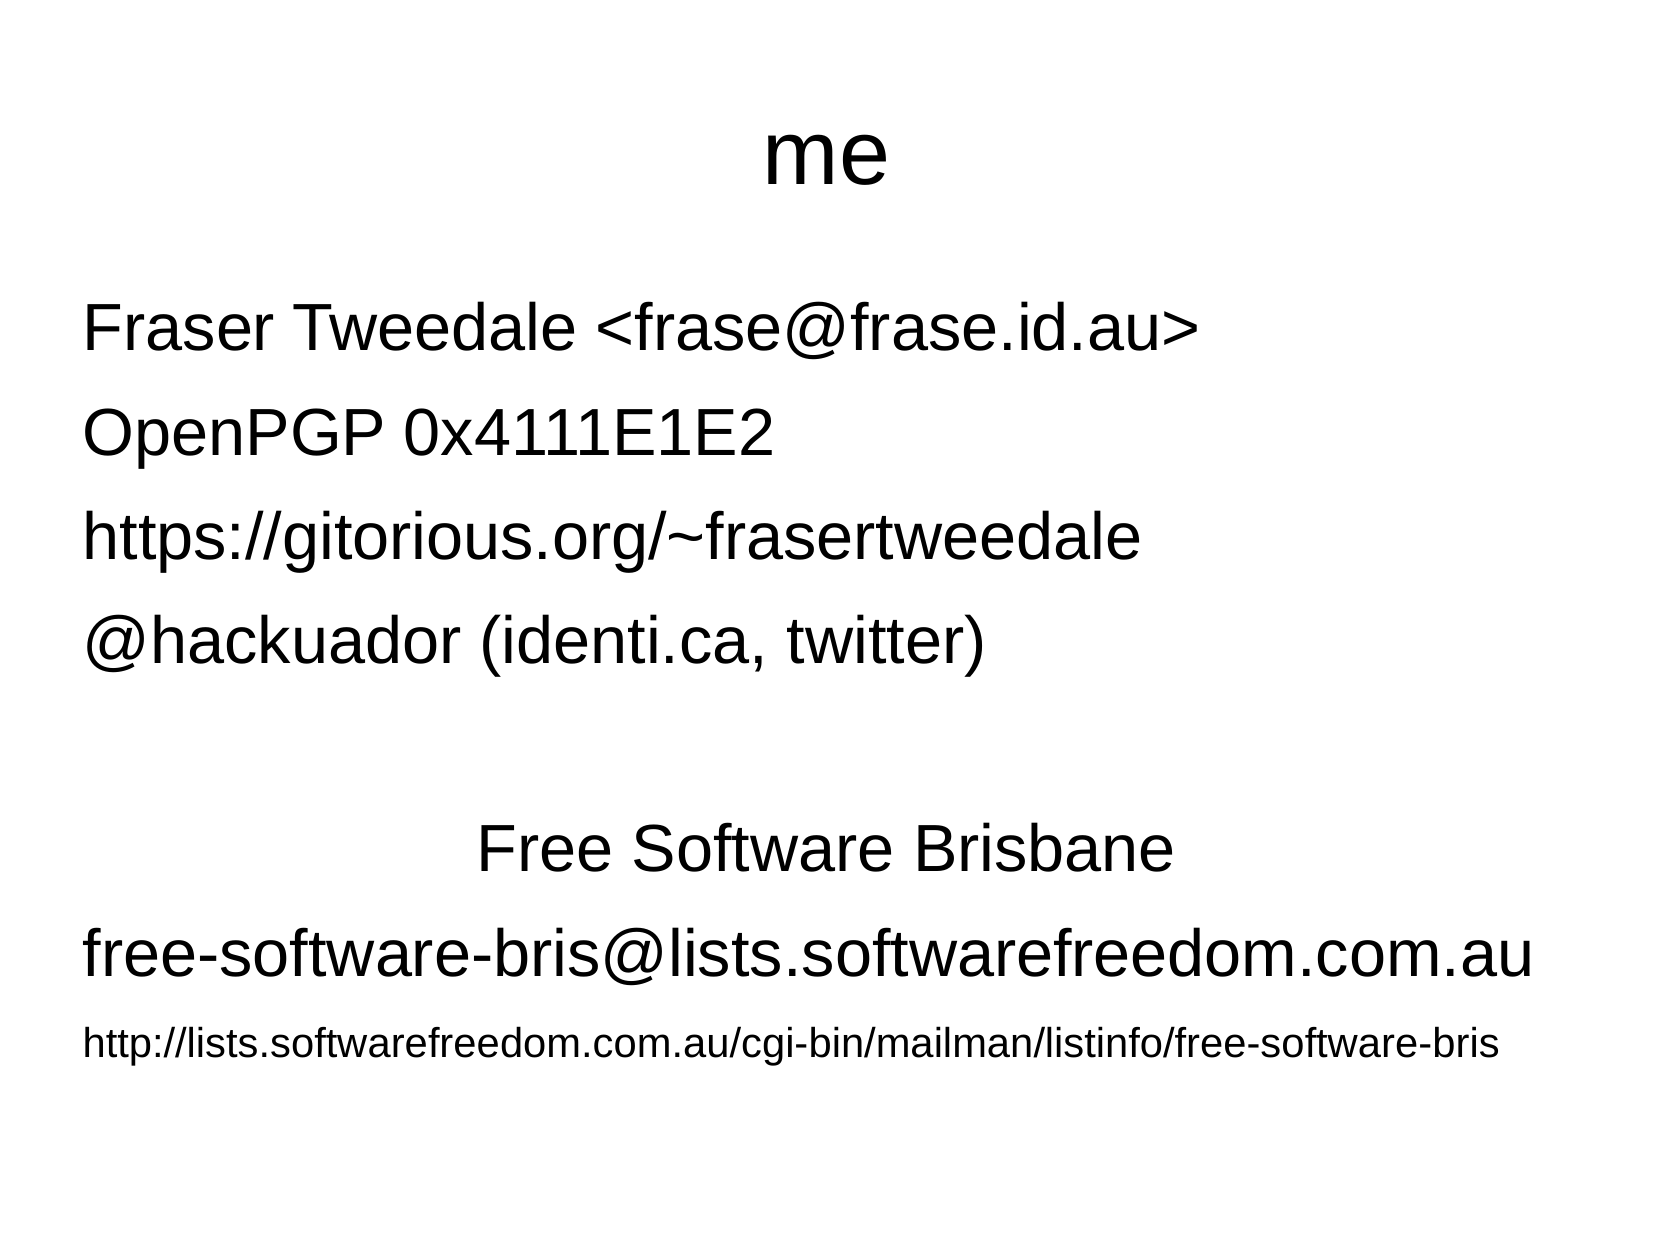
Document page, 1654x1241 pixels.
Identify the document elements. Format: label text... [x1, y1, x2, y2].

list Fraser Tweedale <frase@frase.id.au> OpenPGP 0x4111E1E2 https://gitorious.org/~frasertweedale @hackuador (identi.ca, twitter) Free Software Brisbane free-software-bris@lists.softwarefreedom.com.au http://lists.softwarefreedom.com.au/cgi-bin/mailman/listinfo/free-software-bris [82, 290, 1571, 1109]
title me [82, 49, 1571, 257]
